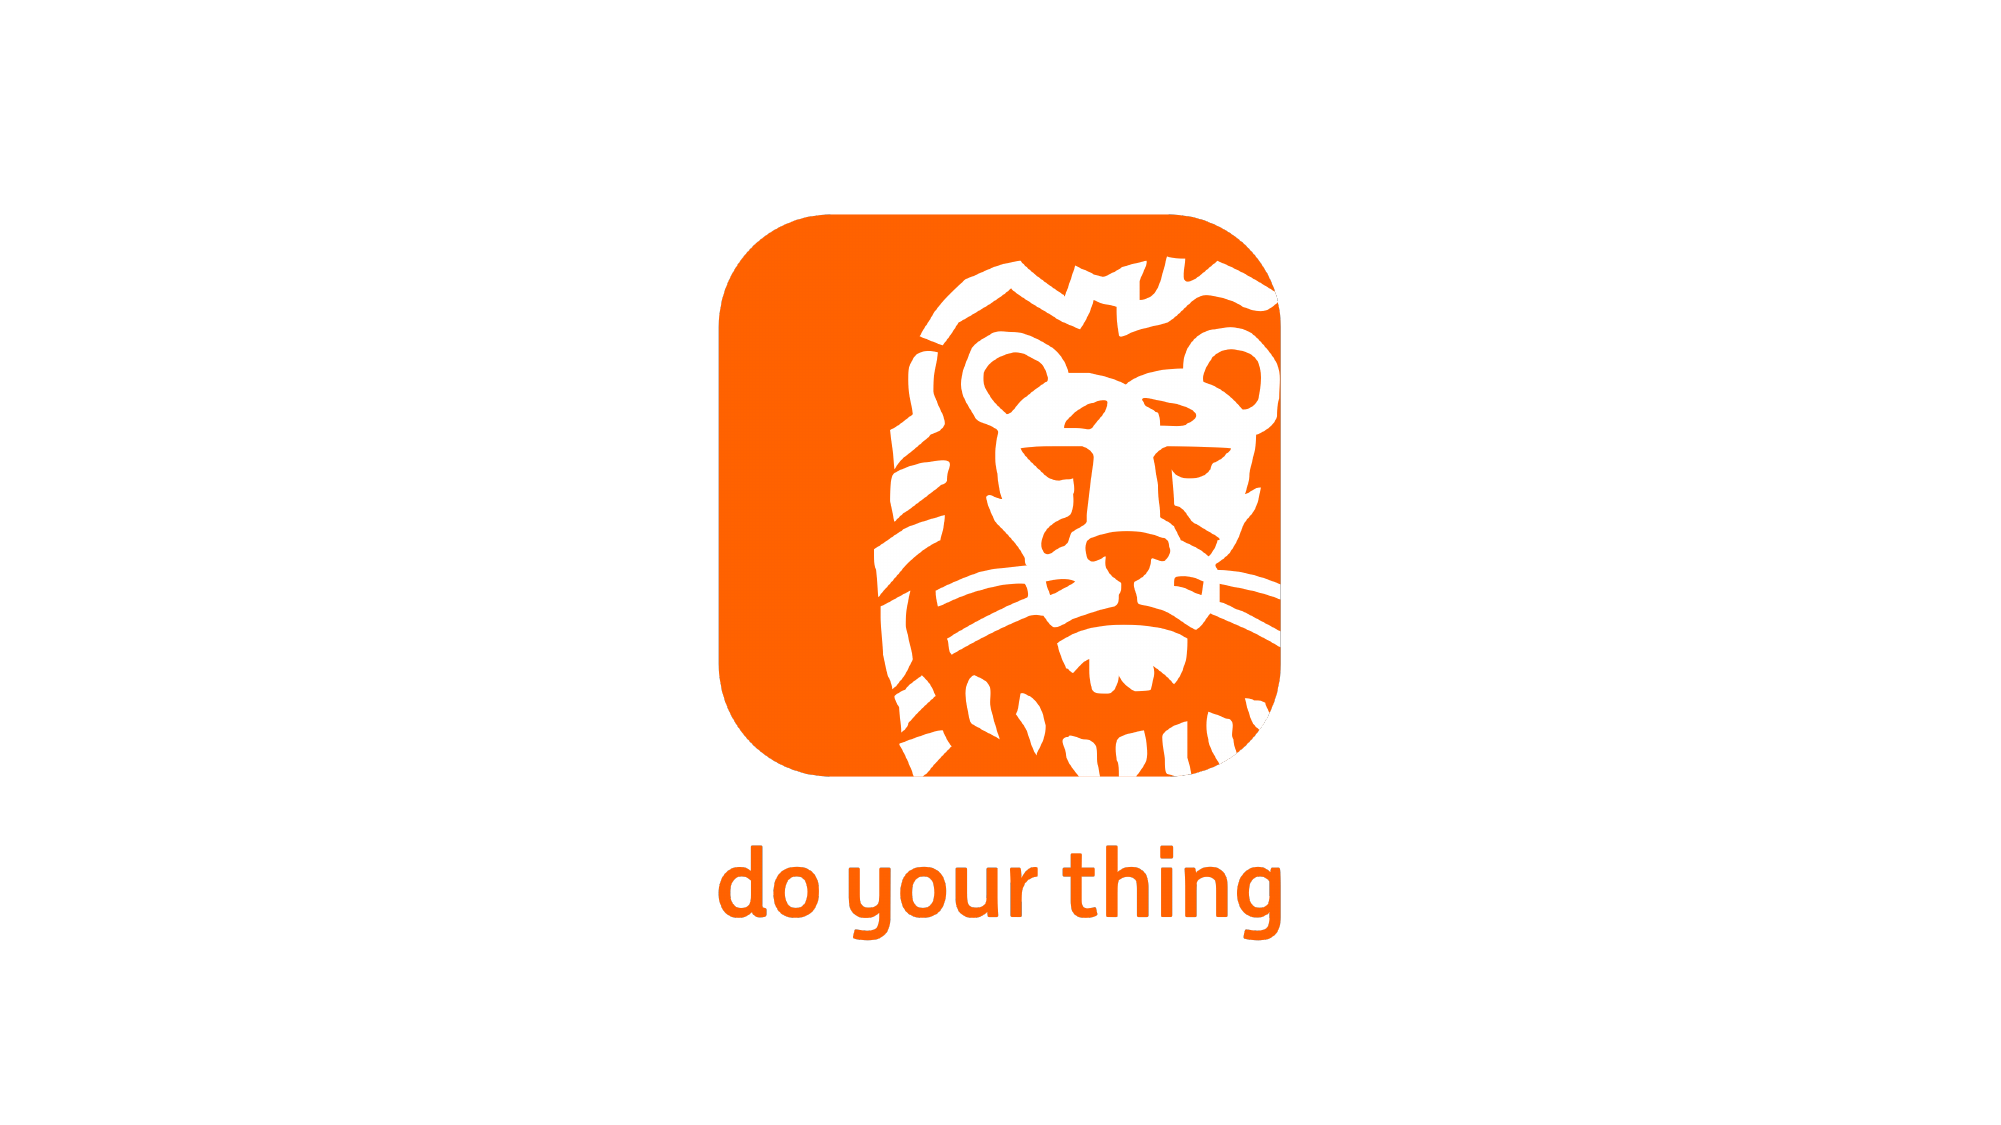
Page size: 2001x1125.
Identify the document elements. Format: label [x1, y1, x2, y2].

picture [531, 27, 1468, 1104]
